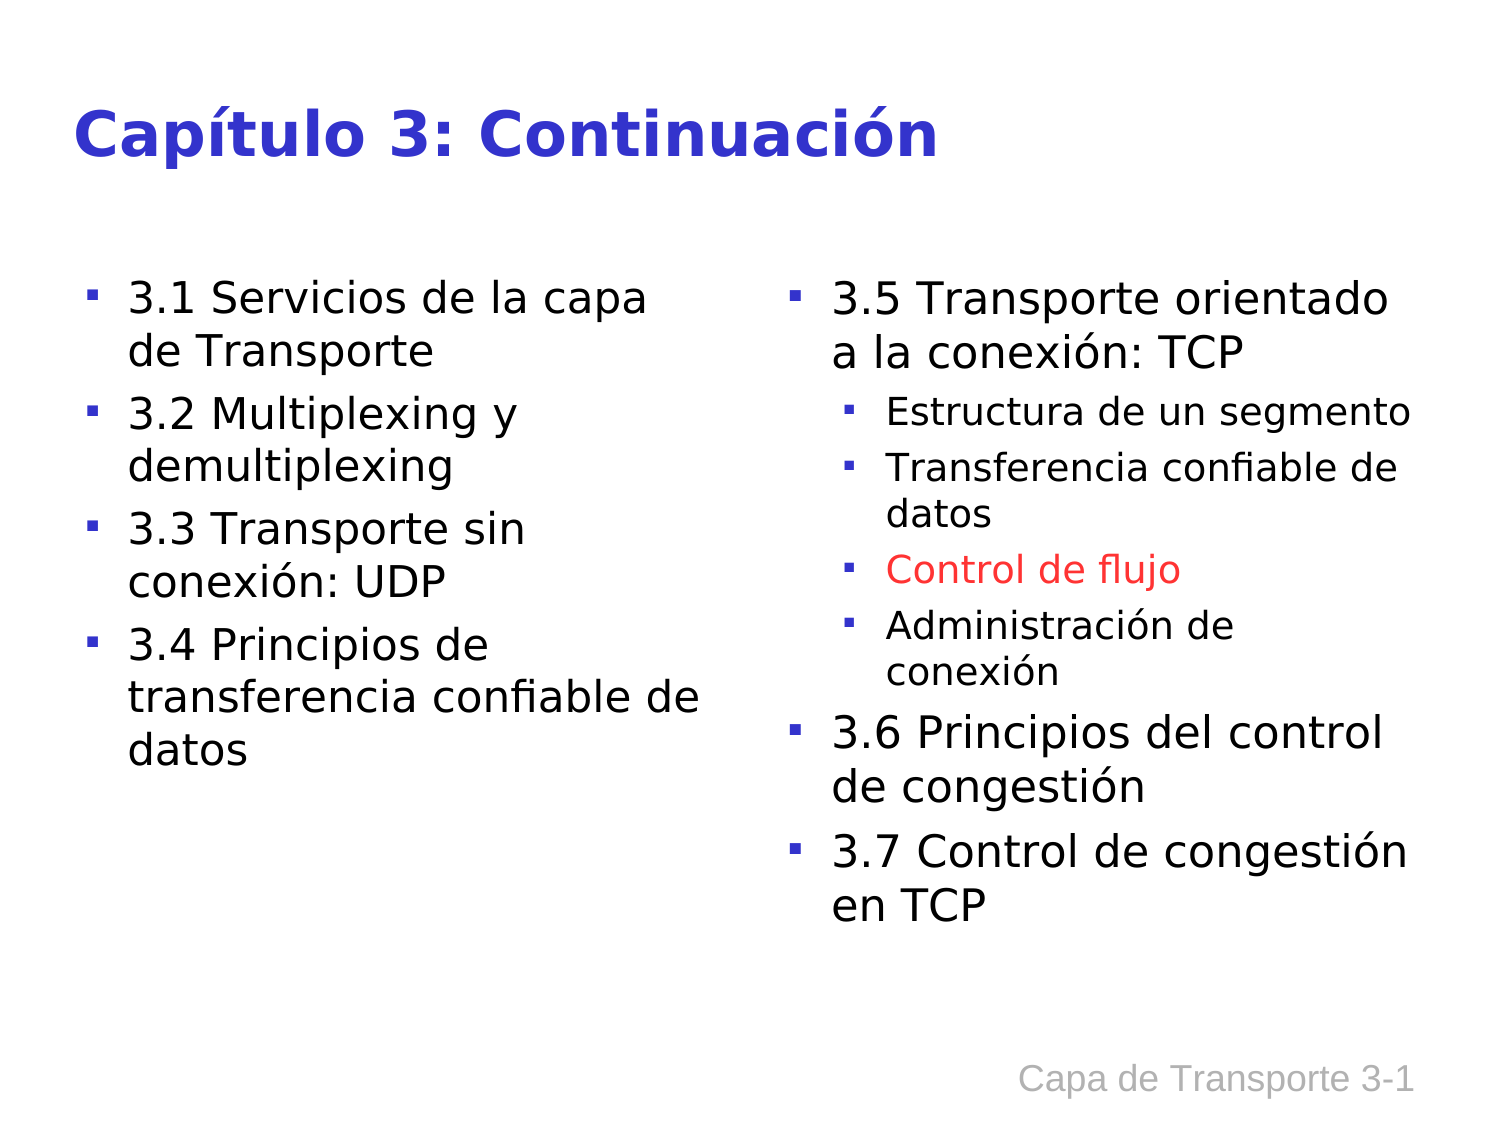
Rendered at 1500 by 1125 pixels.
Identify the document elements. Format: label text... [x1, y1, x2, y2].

list 3.1 Servicios de la capa de Transporte 3.2 Multiplexing y demultiplexing 3.3 Transporte sin conexión: UDP 3.4 Principios de transferencia confiable de datos [59, 262, 729, 1047]
list 3.5 Transporte orientado a la conexión: TCP Estructura de un segmento Transferencia confiable de datos Control de flujo Administración de conexión 3.6 Principios del control de congestión 3.7 Control de congestión en TCP [761, 262, 1431, 1047]
title Capítulo 3: Continuación [59, 37, 1430, 225]
